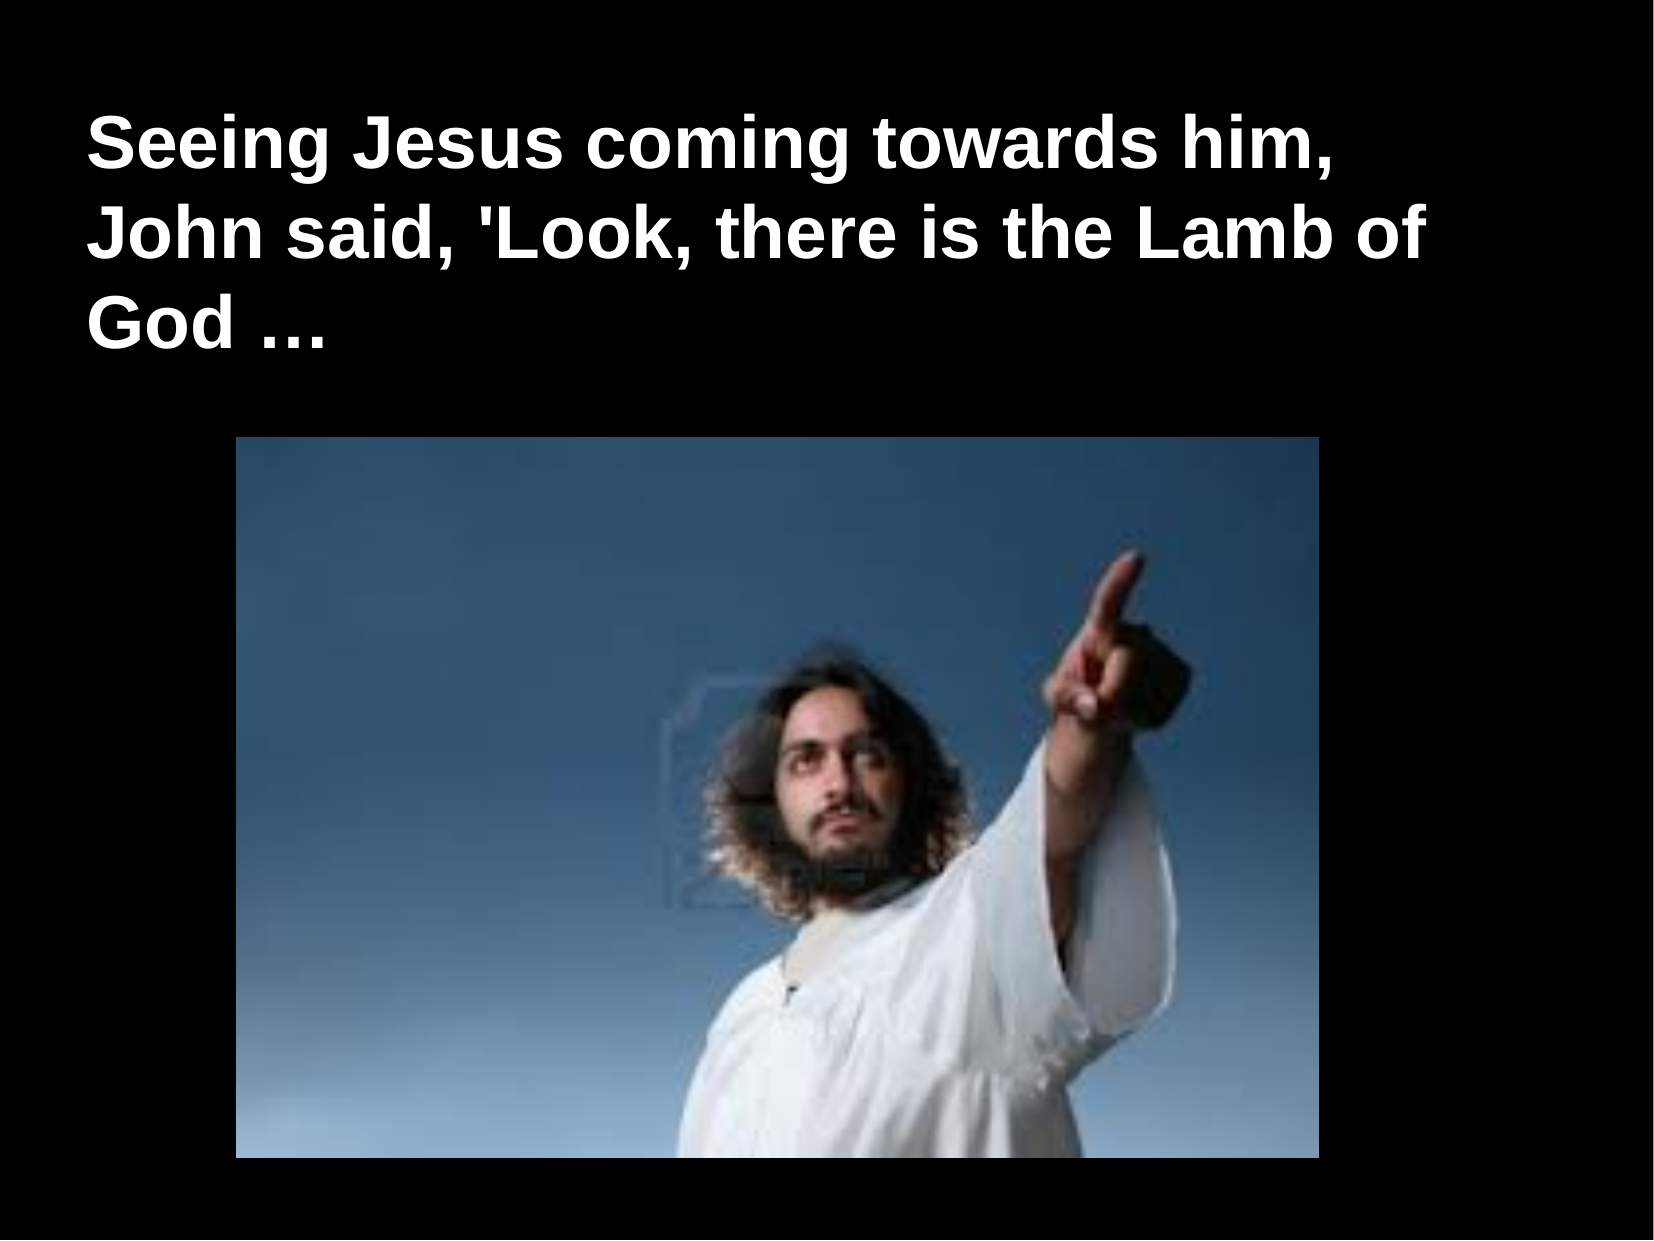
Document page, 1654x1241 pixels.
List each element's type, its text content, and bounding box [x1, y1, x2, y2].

text_box Seeing Jesus coming towards him, John said, 'Look, there is the Lamb of God … [71, 86, 1478, 372]
picture [236, 437, 1319, 1158]
